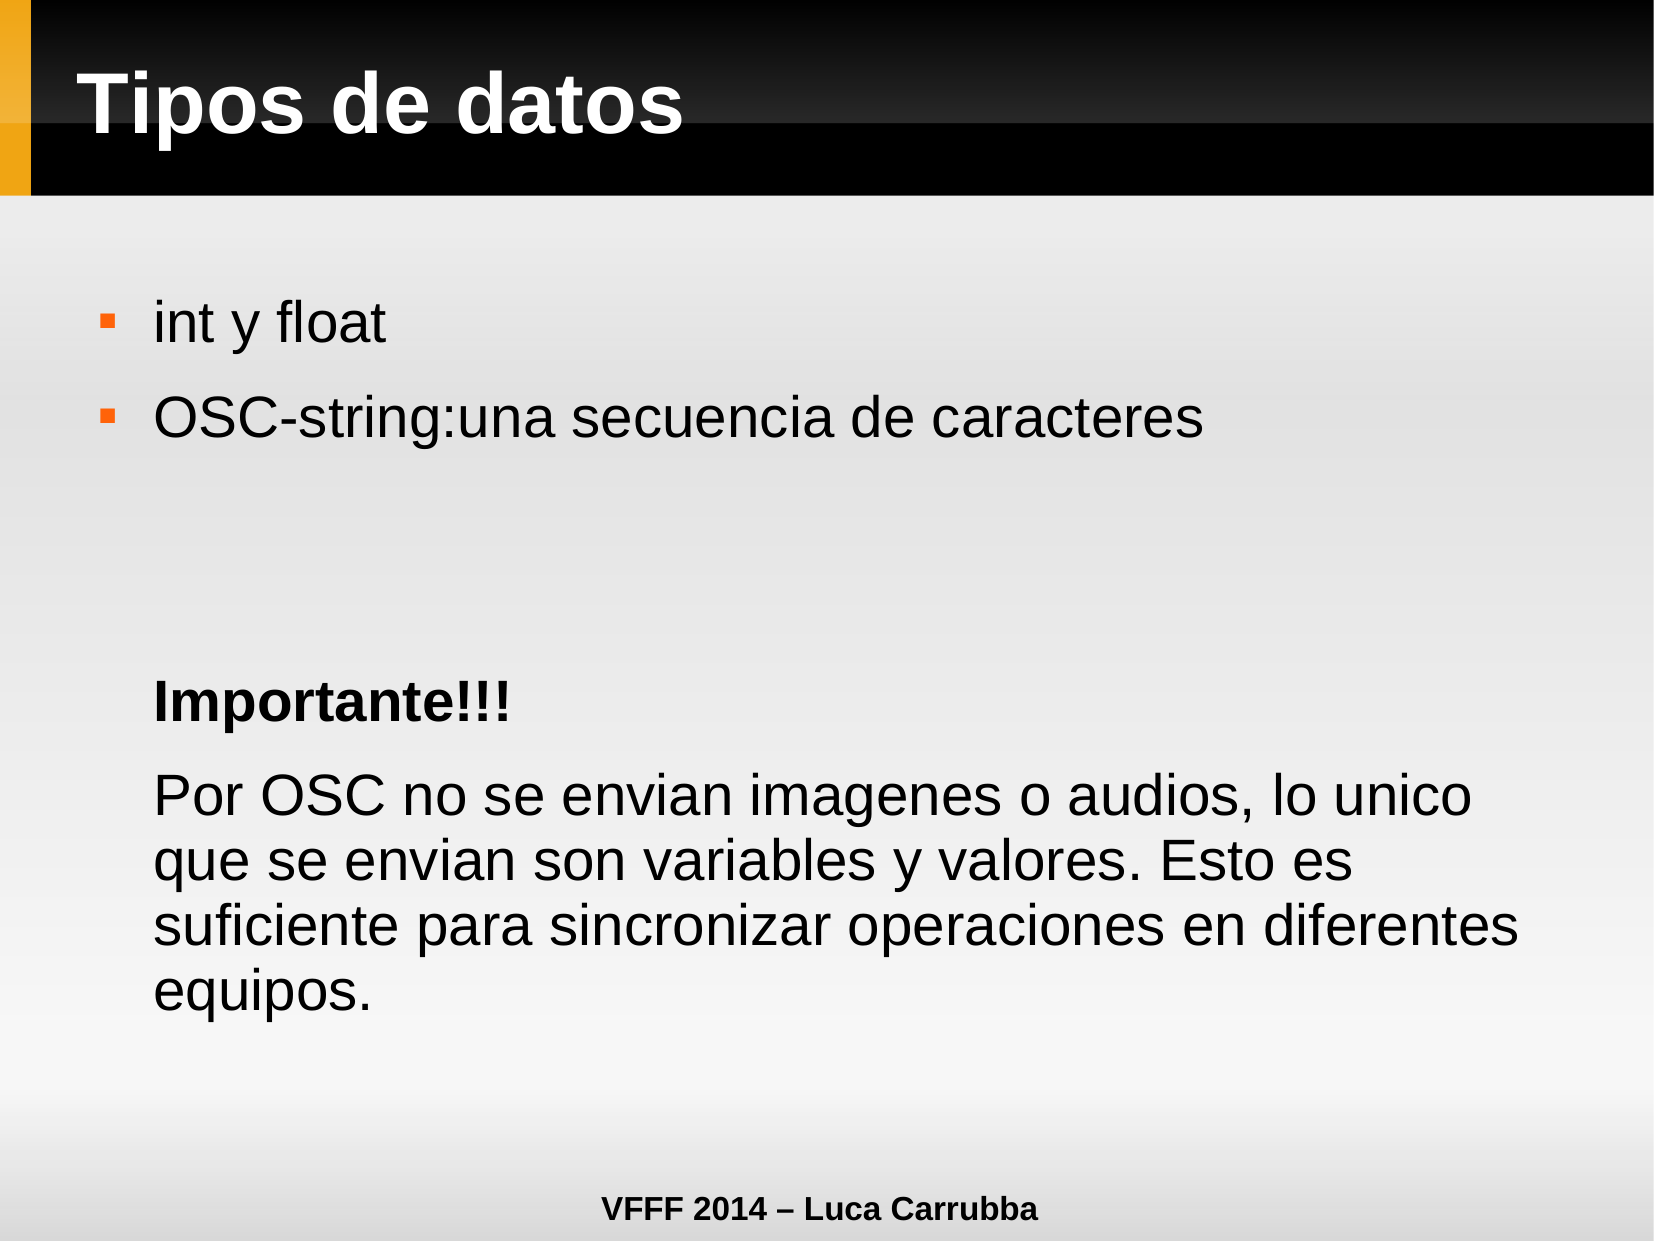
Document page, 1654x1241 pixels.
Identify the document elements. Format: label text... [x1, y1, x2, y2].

list int y float OSC-string:una secuencia de caracteres Importante!!! Por OSC no se envian imagenes o audios, lo unico que se envian son variables y valores. Esto es suficiente para sincronizar operaciones en diferentes equipos. [82, 290, 1571, 1109]
title VFFF 2014 – Luca Carrubba [75, 1105, 1564, 1241]
picture [0, 0, 1654, 1241]
title Tipos de datos [76, 0, 1565, 208]
